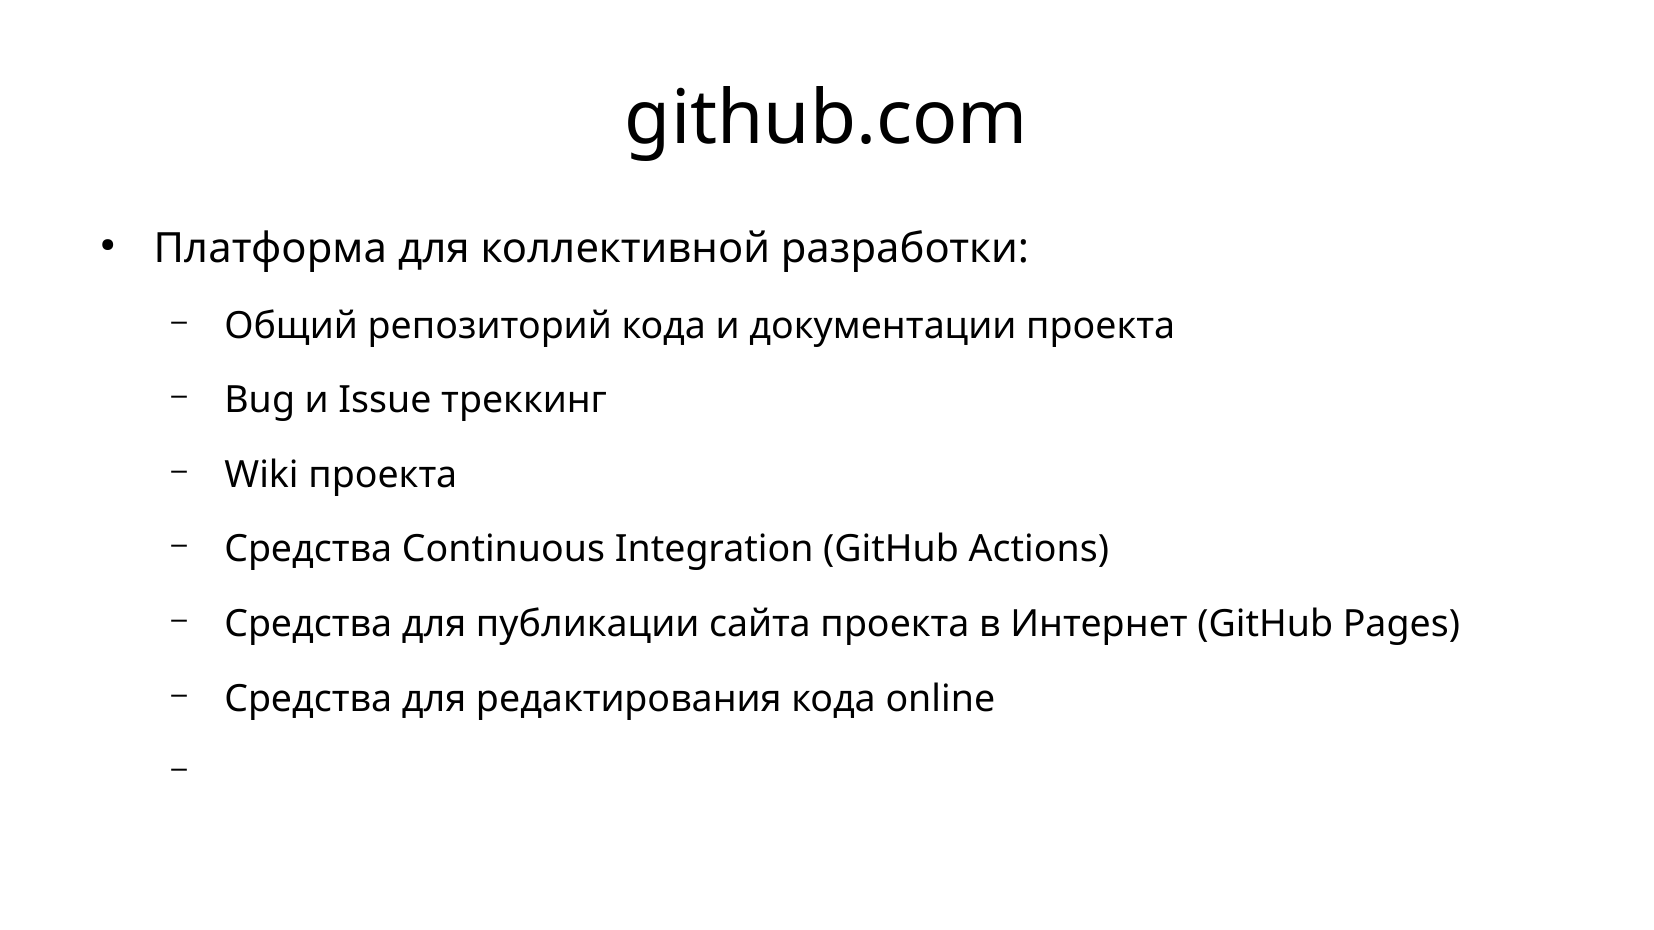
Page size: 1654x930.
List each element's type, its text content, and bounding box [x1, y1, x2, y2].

title github.com [82, 37, 1571, 193]
list Платформа для коллективной разработки: Общий репозиторий кода и документации проекта Bug и Issue треккинг Wiki проекта Средства Continuous Integration (GitHub Actions) Средства для публикации сайта проекта в Интернет (GitHub Pages) Средства для редактирования кода online [82, 217, 1571, 757]
